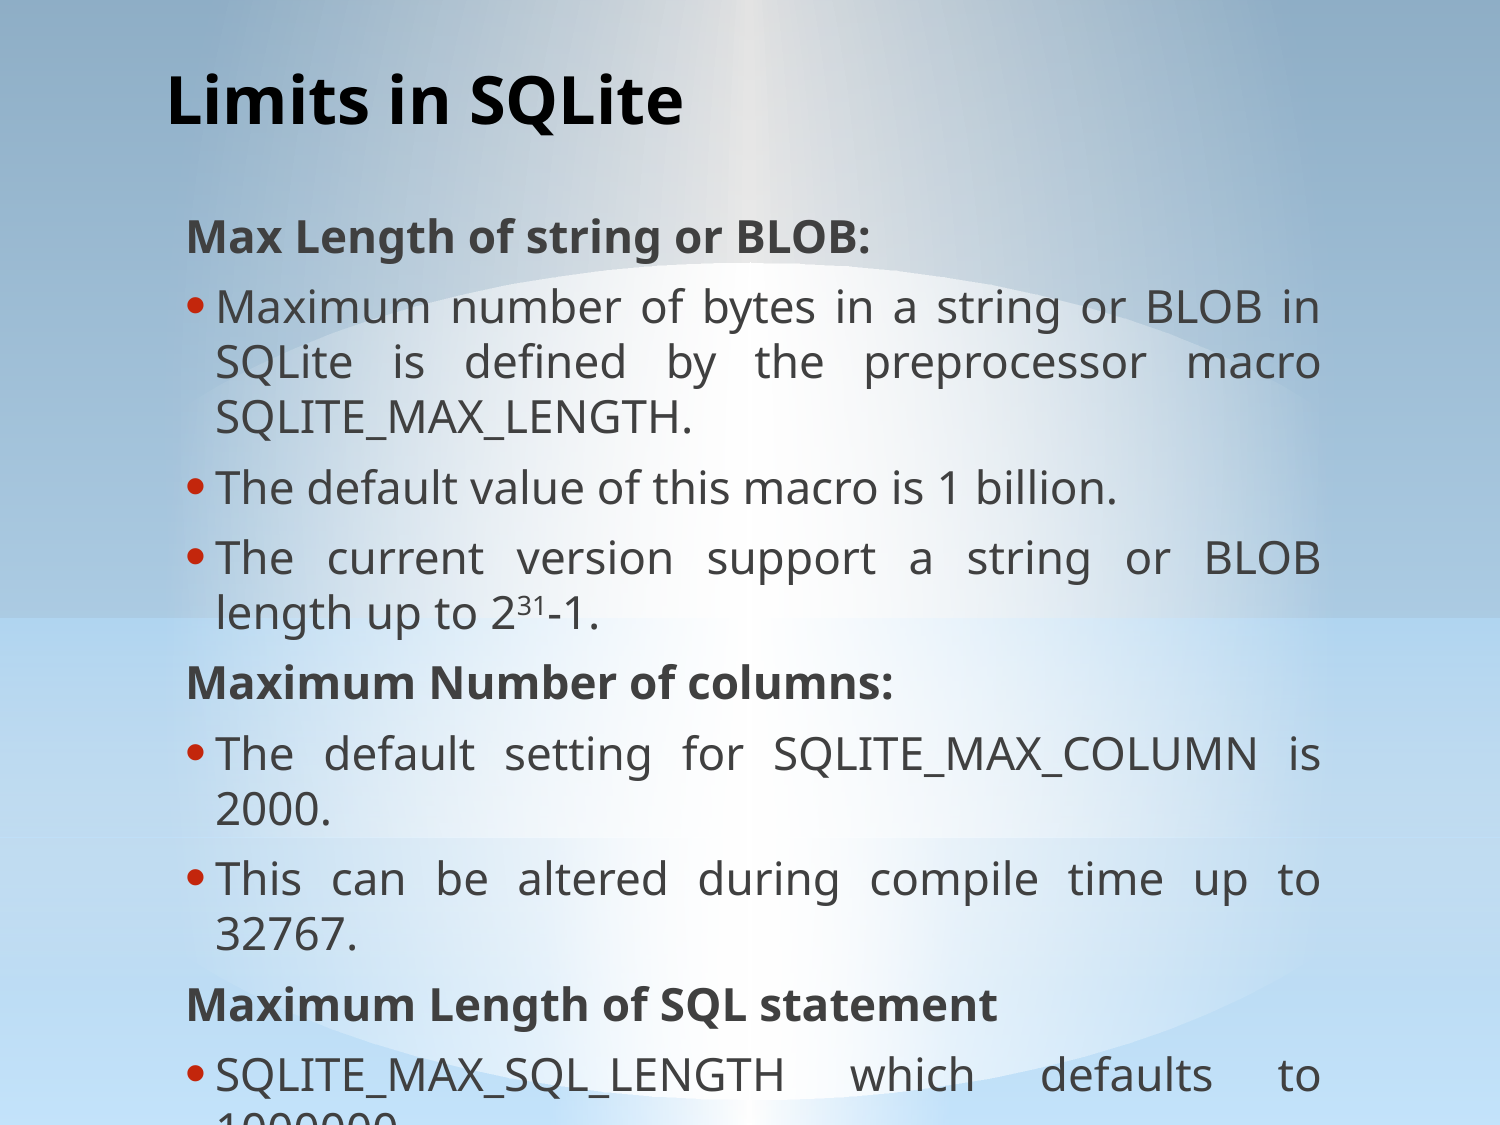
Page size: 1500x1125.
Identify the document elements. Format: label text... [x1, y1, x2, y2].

title Limits in SQLite [150, 50, 1219, 175]
list Max Length of string or BLOB: Maximum number of bytes in a string or BLOB in SQLite is defined by the preprocessor macro SQLITE_MAX_LENGTH. The default value of this macro is 1 billion. The current version support a string or BLOB length up to 231-1. Maximum Number of columns: The default setting for SQLITE_MAX_COLUMN is 2000. This can be altered during compile time up to 32767. Maximum Length of SQL statement SQLITE_MAX_SQL_LENGTH which defaults to 1000000. Can change up to 1073741824. [162, 200, 1338, 1088]
